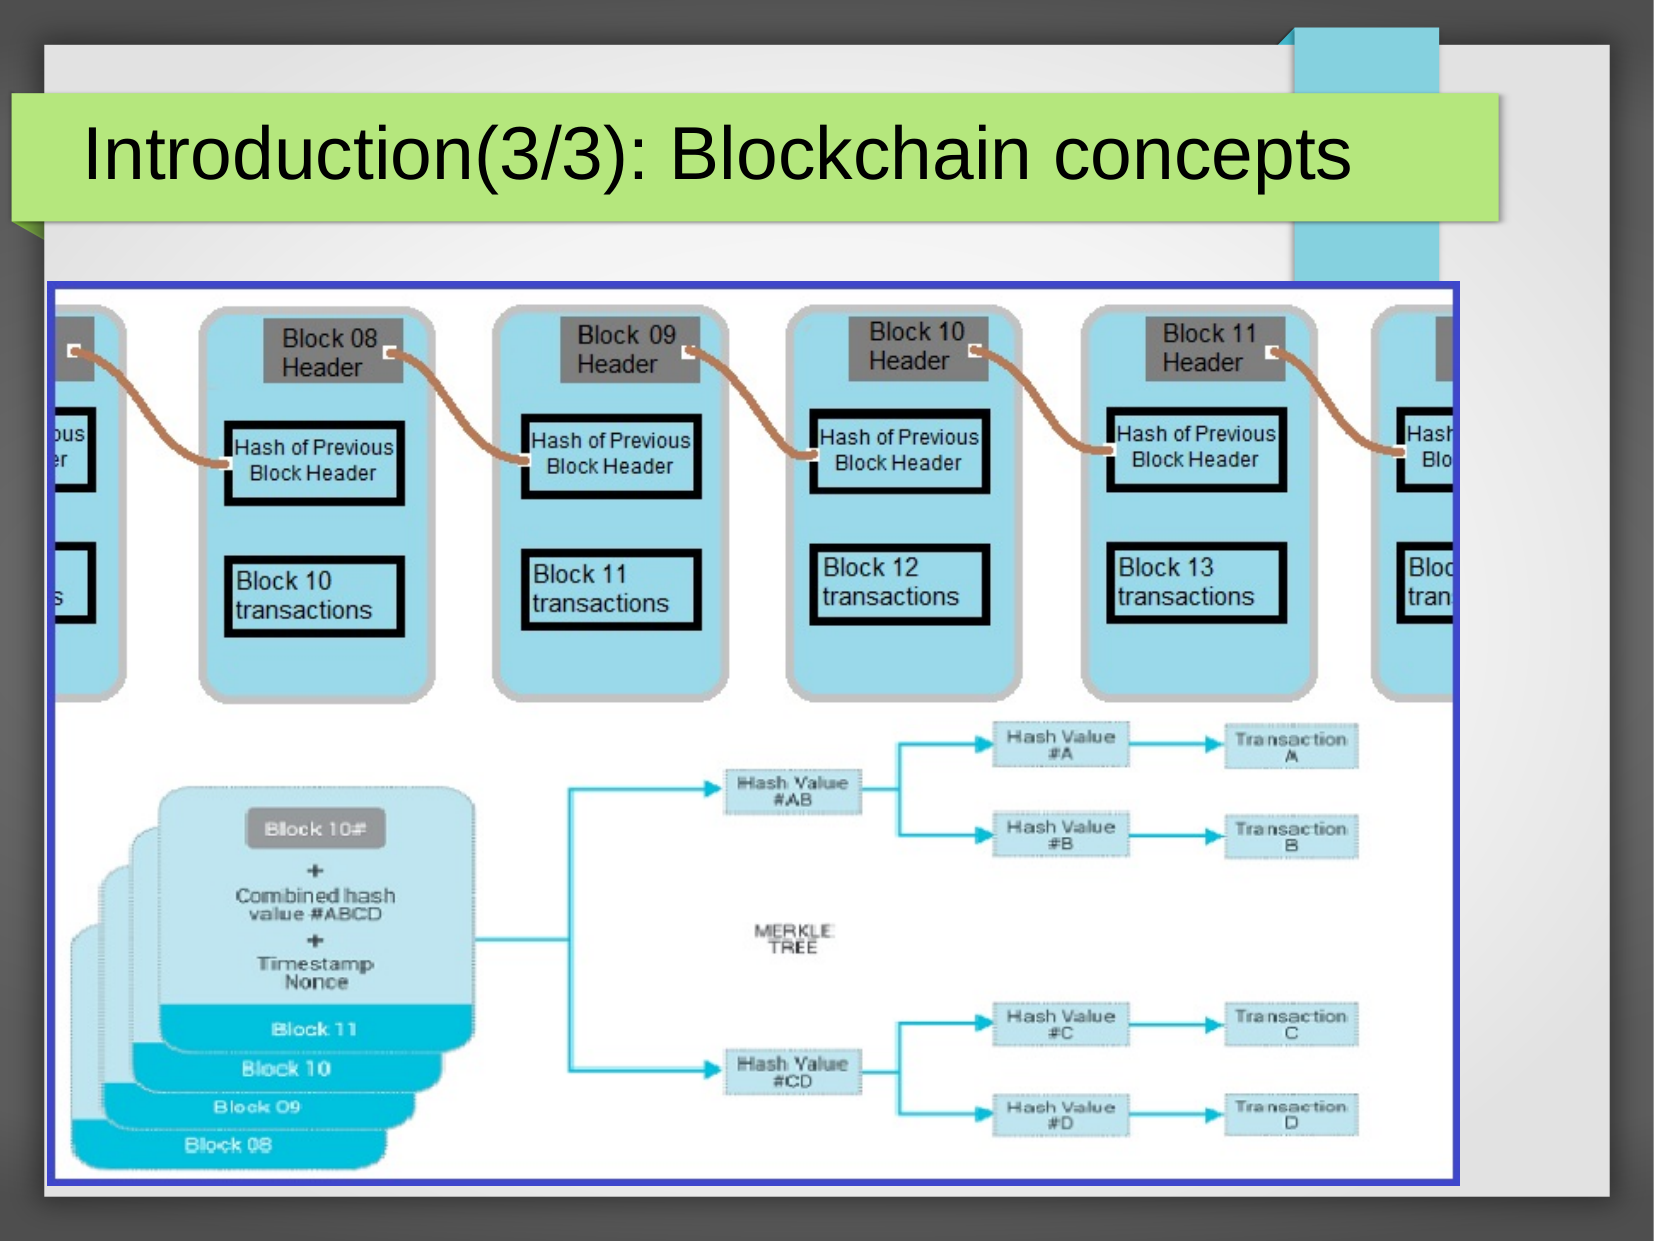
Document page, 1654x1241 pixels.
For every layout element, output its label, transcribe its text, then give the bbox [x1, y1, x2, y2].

picture [0, 0, 1654, 1241]
title Introduction(3/3): Blockchain concepts [82, 51, 1468, 256]
